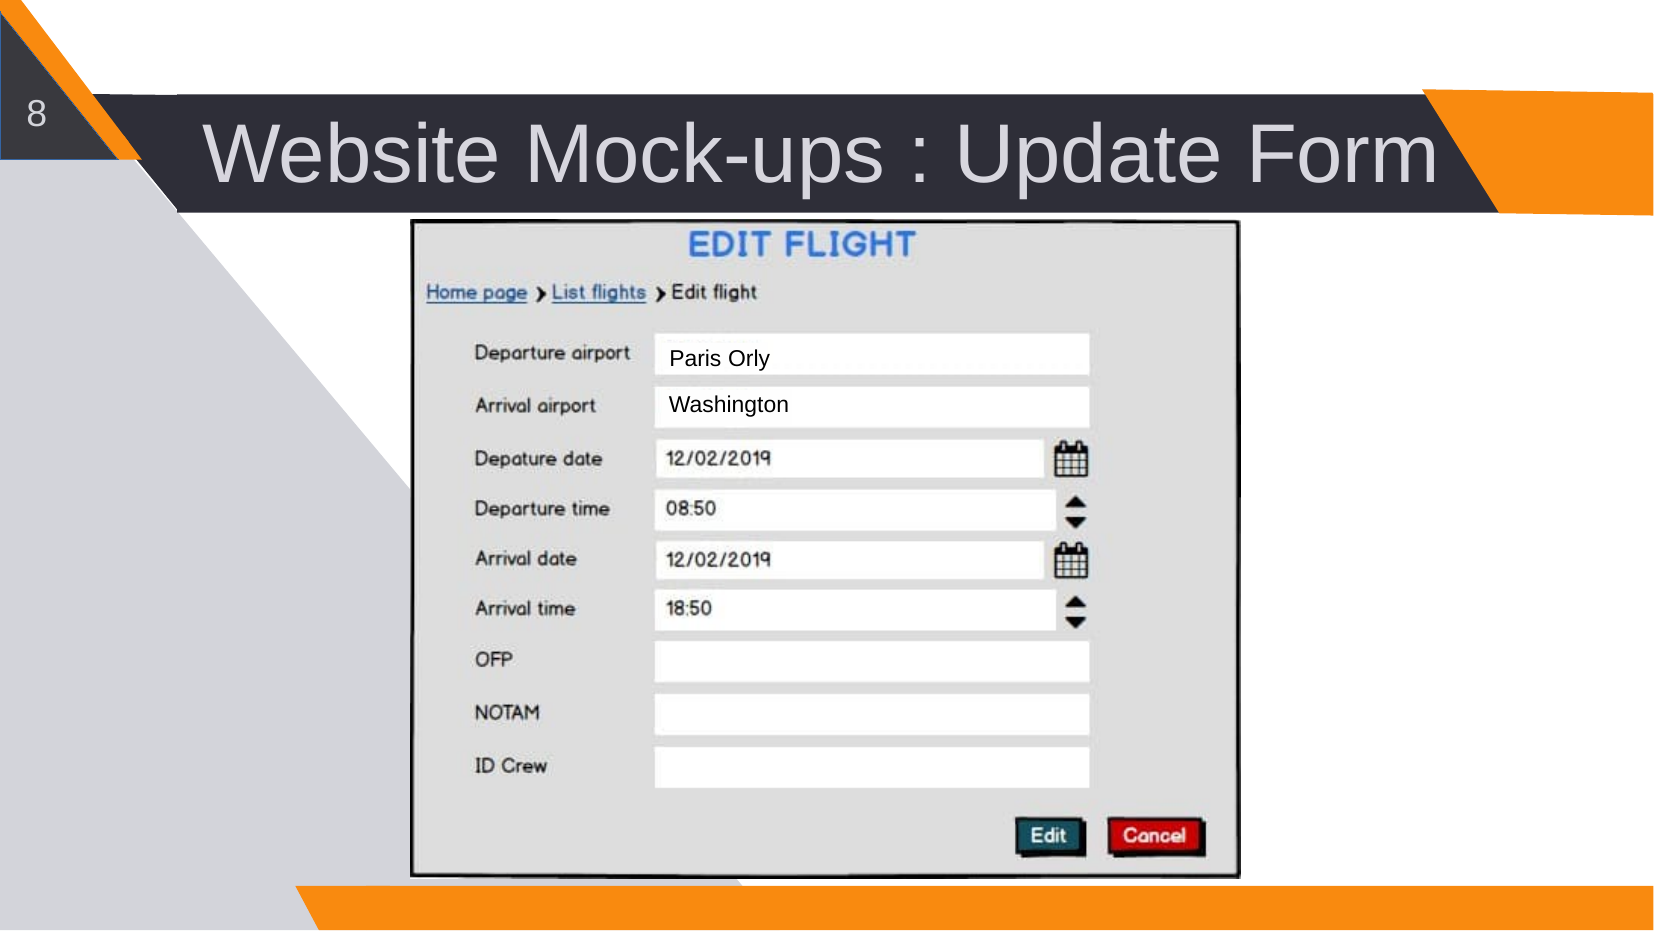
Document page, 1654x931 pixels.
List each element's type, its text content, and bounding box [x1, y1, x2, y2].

text_box Washington [654, 384, 805, 426]
text_box [0, 0, 1654, 931]
text_box 8 [11, 84, 48, 142]
text_box Paris Orly [654, 338, 786, 379]
text_box [1421, 89, 1654, 216]
picture [410, 219, 1241, 879]
text_box Website Mock-ups : Update Form [177, 94, 1498, 213]
